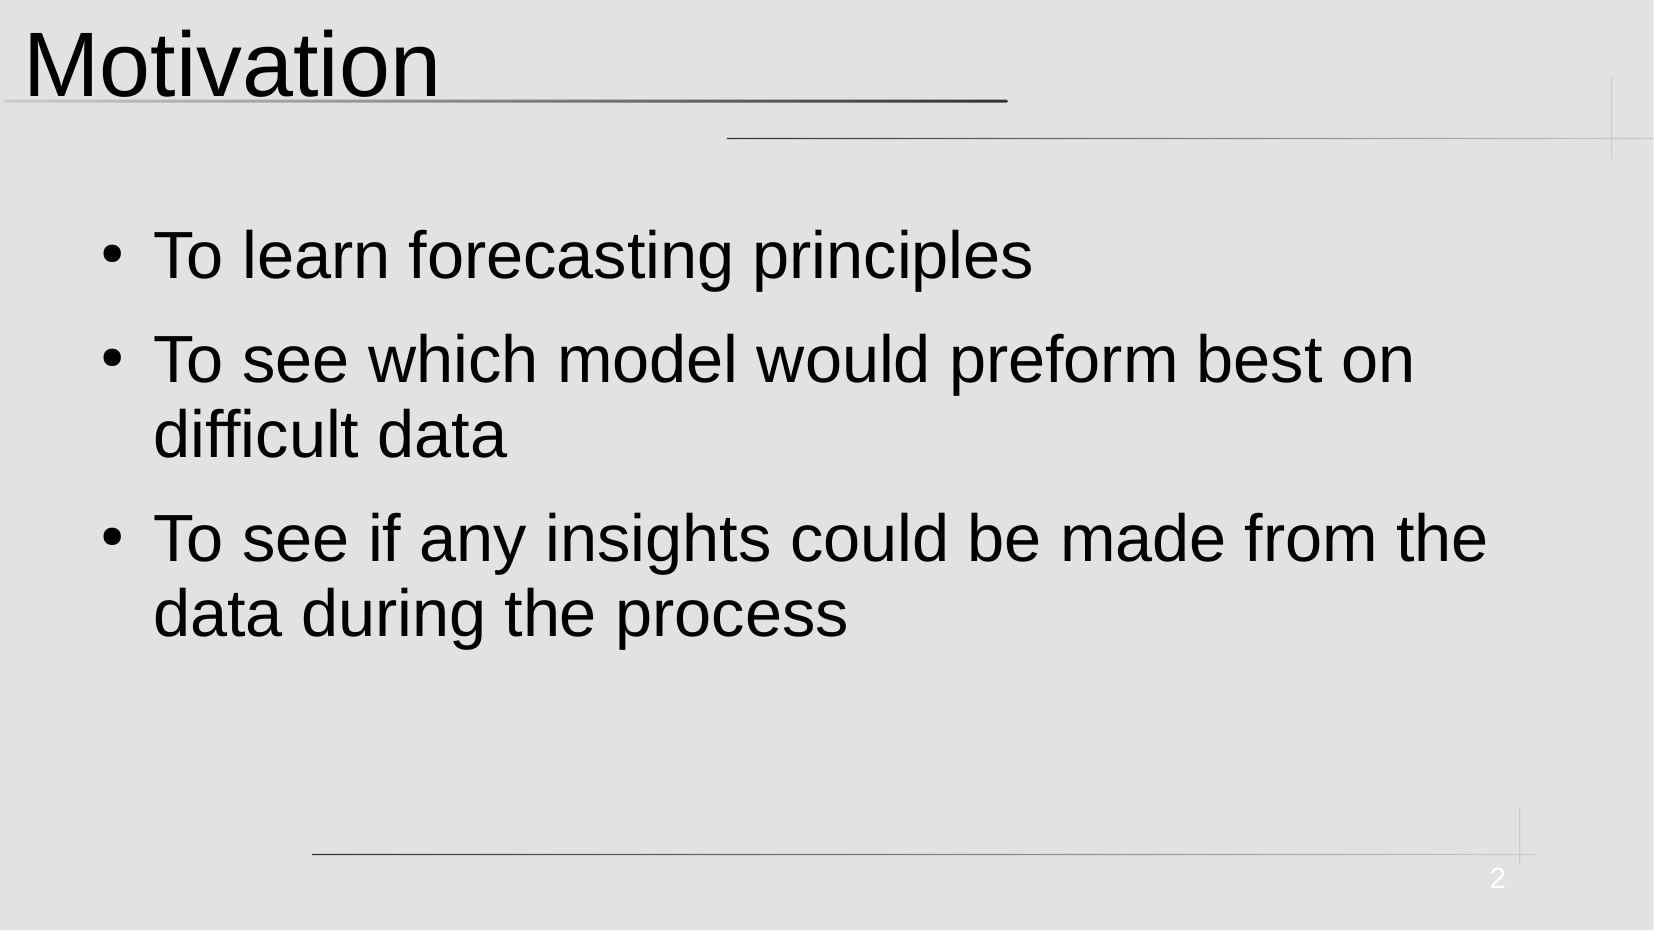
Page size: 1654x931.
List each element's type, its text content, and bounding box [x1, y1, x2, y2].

list To learn forecasting principles To see which model would preform best on difficult data To see if any insights could be made from the data during the process [82, 217, 1571, 758]
title Motivation [23, 11, 1589, 119]
